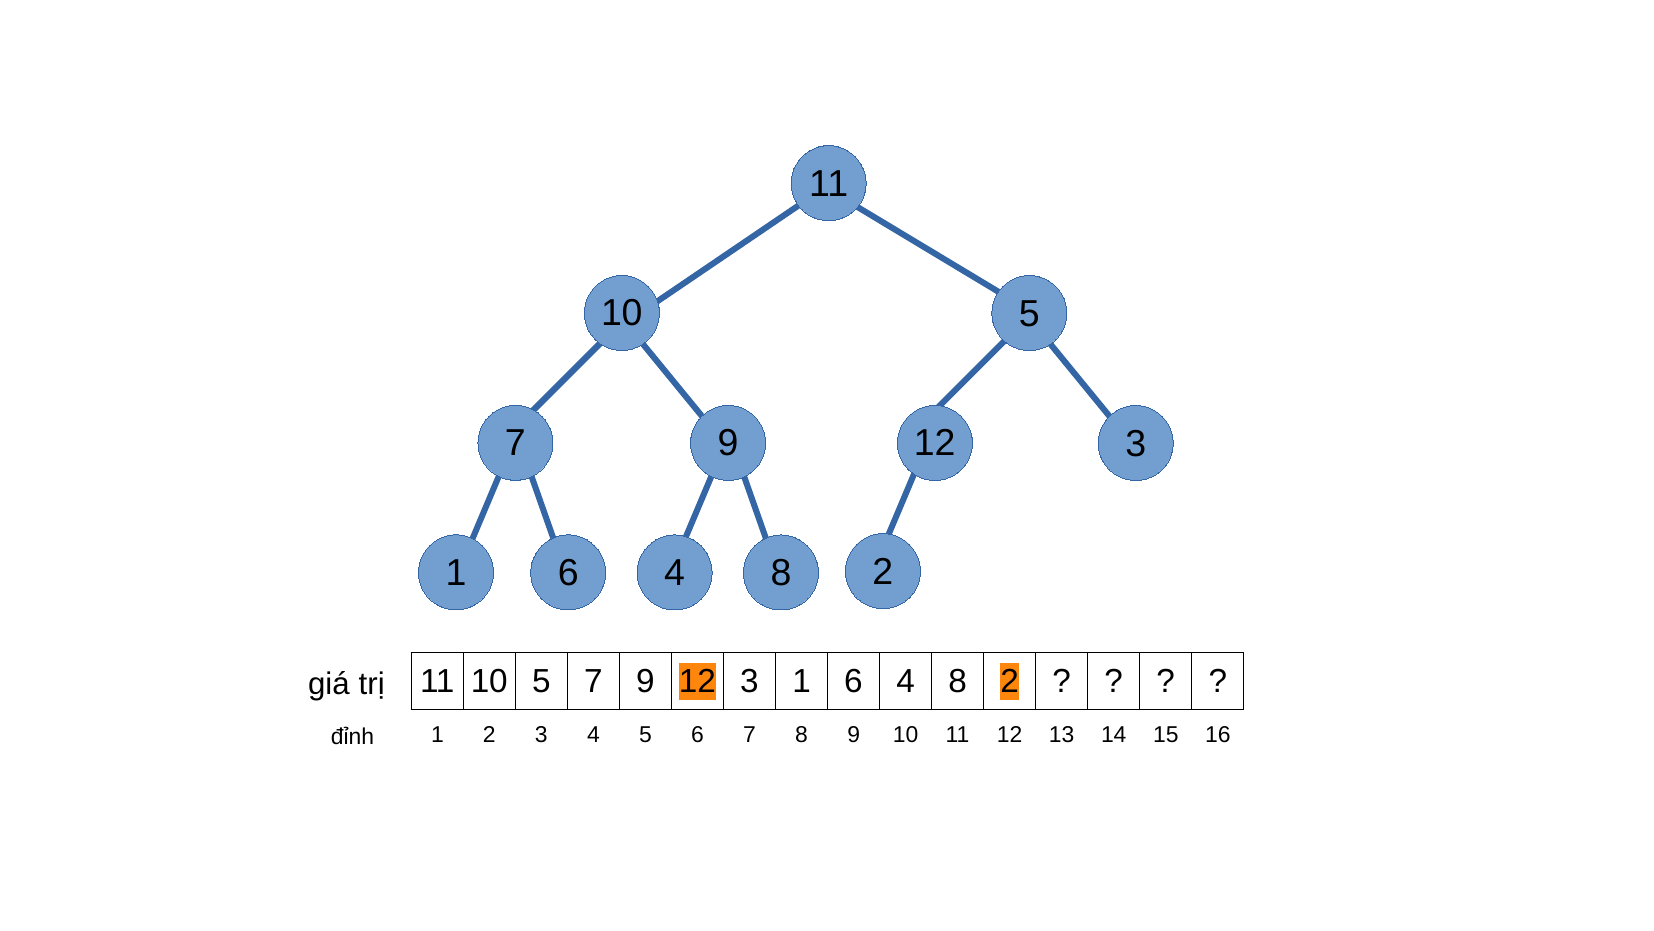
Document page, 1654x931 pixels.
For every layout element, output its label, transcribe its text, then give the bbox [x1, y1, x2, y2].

text_box 10 [584, 275, 660, 351]
text_box 5 [991, 275, 1067, 351]
table_header 2 [984, 653, 1035, 706]
table_header 1 [411, 706, 463, 763]
table_header 1 [776, 653, 827, 706]
text_box 2 [845, 533, 921, 609]
table_header 3 [515, 706, 567, 763]
table_header 5 [619, 706, 671, 763]
text_box đỉnh [296, 694, 409, 780]
table_header 16 [1192, 706, 1244, 763]
table_header 7 [723, 706, 776, 763]
table_header 3 [724, 653, 775, 706]
table_header 12 [984, 706, 1036, 763]
text_box 4 [637, 534, 713, 610]
text_box 7 [477, 405, 553, 481]
text_box 9 [690, 405, 766, 481]
table_header 10 [464, 653, 515, 706]
table_header 11 [412, 653, 463, 706]
table_header 6 [671, 706, 723, 763]
table_header 12 [672, 653, 723, 706]
text_box 11 [791, 145, 867, 221]
text_box 6 [530, 534, 606, 610]
table_header 9 [828, 706, 880, 763]
table_header ? [1192, 653, 1243, 706]
table_header 4 [880, 653, 931, 706]
table_header 11 [932, 706, 984, 763]
table_header ? [1036, 653, 1087, 706]
table_header 14 [1088, 706, 1140, 763]
text_box 12 [897, 405, 973, 481]
text_box giá trị [290, 641, 403, 726]
table_header 4 [567, 706, 619, 763]
text_box 1 [418, 534, 494, 610]
table_header 13 [1036, 706, 1088, 763]
table_header ? [1140, 653, 1191, 706]
table_header 2 [463, 706, 515, 763]
table_header 15 [1140, 706, 1192, 763]
text_box 3 [1098, 405, 1174, 481]
table_header 8 [776, 706, 828, 763]
table_header 8 [932, 653, 983, 706]
table_header ? [1088, 653, 1139, 706]
table_header 10 [880, 706, 932, 763]
table_header 6 [828, 653, 879, 706]
table_header 5 [516, 653, 567, 706]
table_header 9 [620, 653, 671, 706]
text_box 8 [743, 534, 819, 610]
table_header 7 [568, 653, 619, 706]
